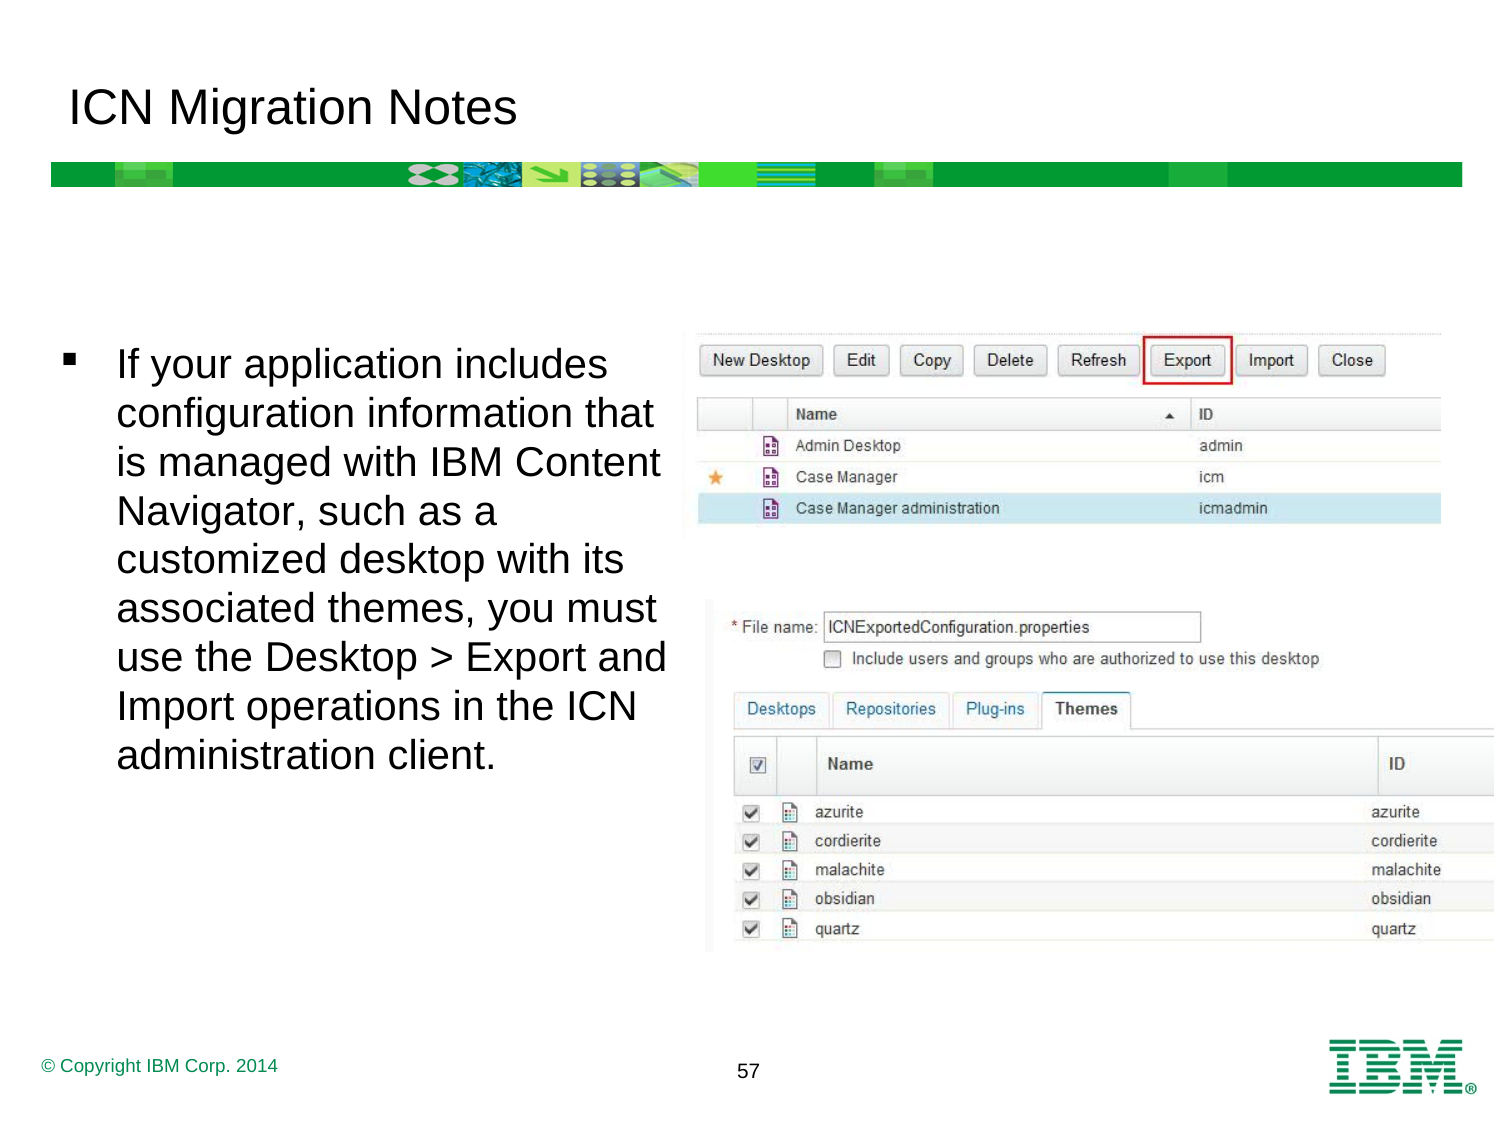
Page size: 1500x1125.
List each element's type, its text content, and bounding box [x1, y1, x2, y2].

picture [705, 599, 1494, 952]
picture [682, 331, 1441, 540]
picture [1327, 1037, 1479, 1096]
list If your application includes configuration information that is managed with IBM Content Navigator, such as a customized desktop with its associated themes, you must use the Desktop > Export and Import operations in the ICN administration client. [45, 331, 706, 1125]
picture [50, 161, 1463, 189]
title ICN Migration Notes [53, 69, 1239, 144]
